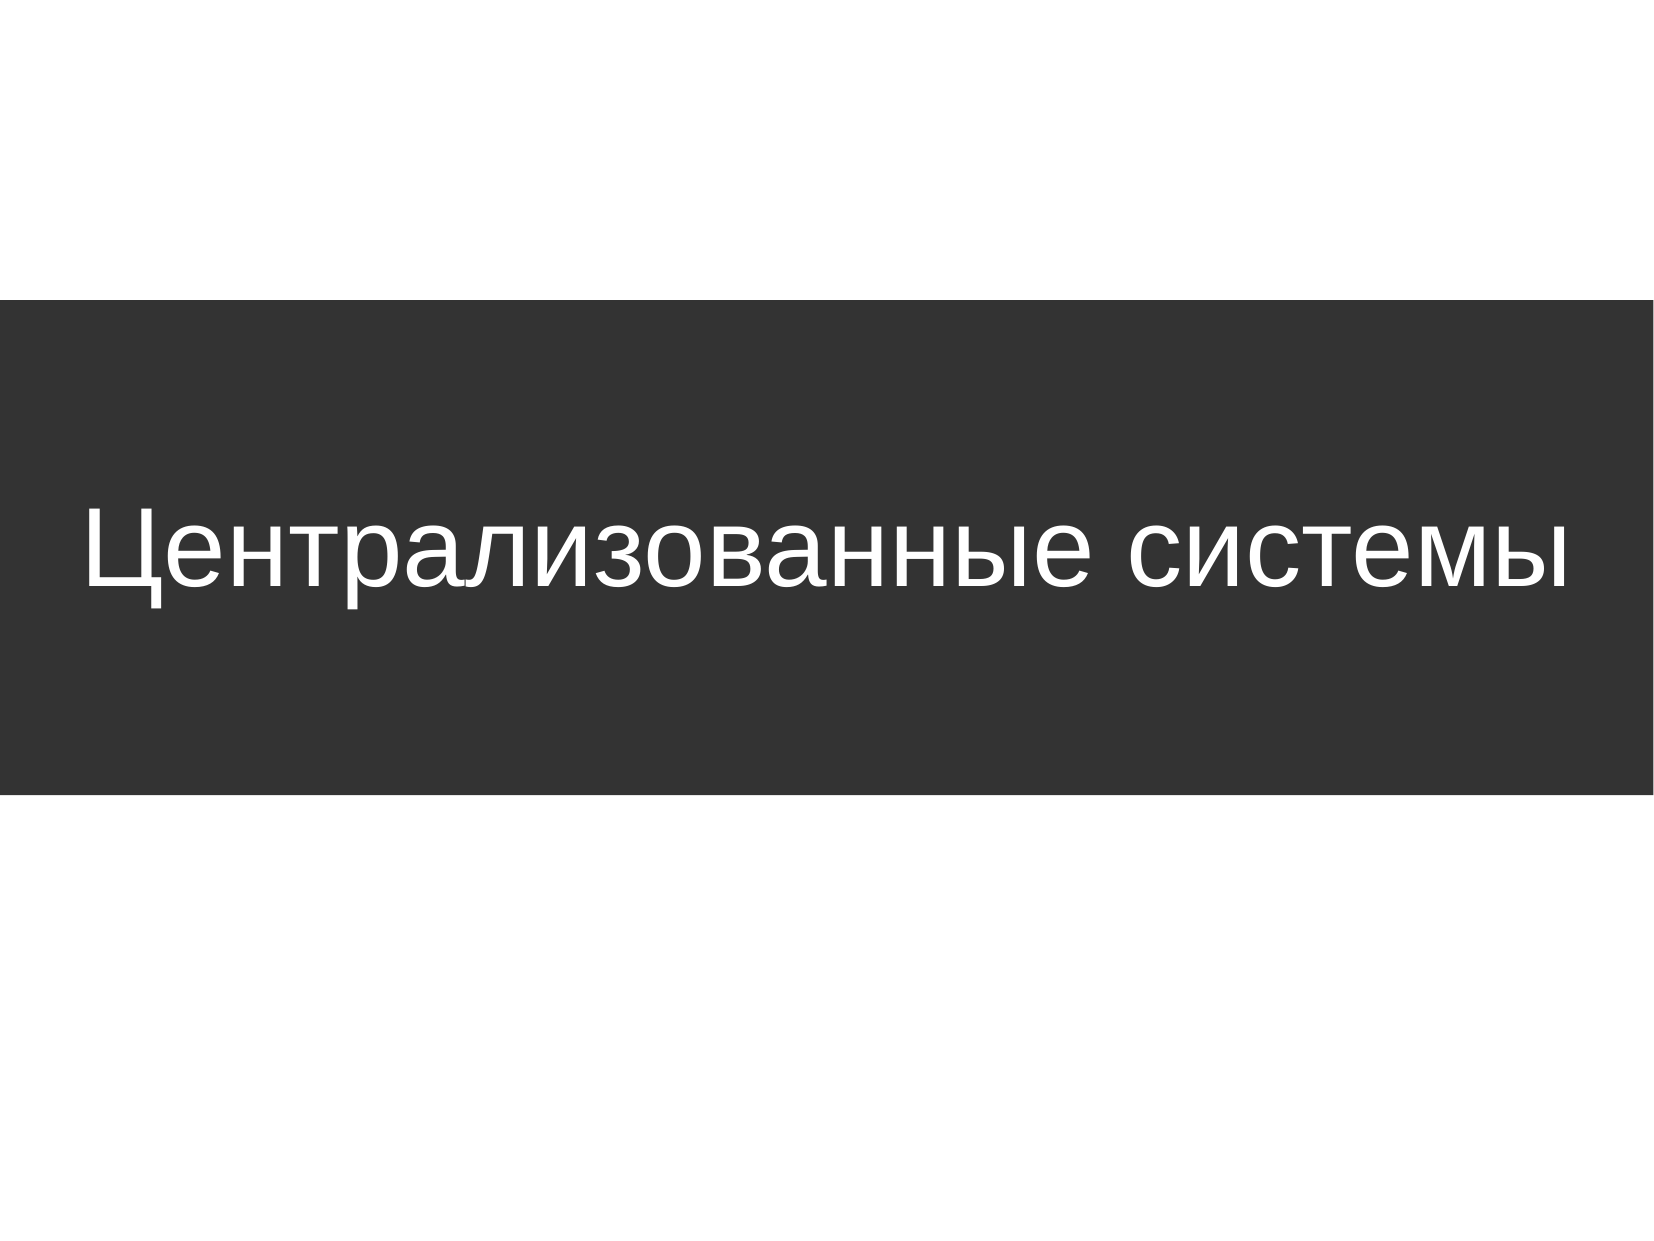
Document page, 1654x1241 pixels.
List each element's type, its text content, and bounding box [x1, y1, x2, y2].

subtitle Централизованные системы [0, 300, 1654, 796]
